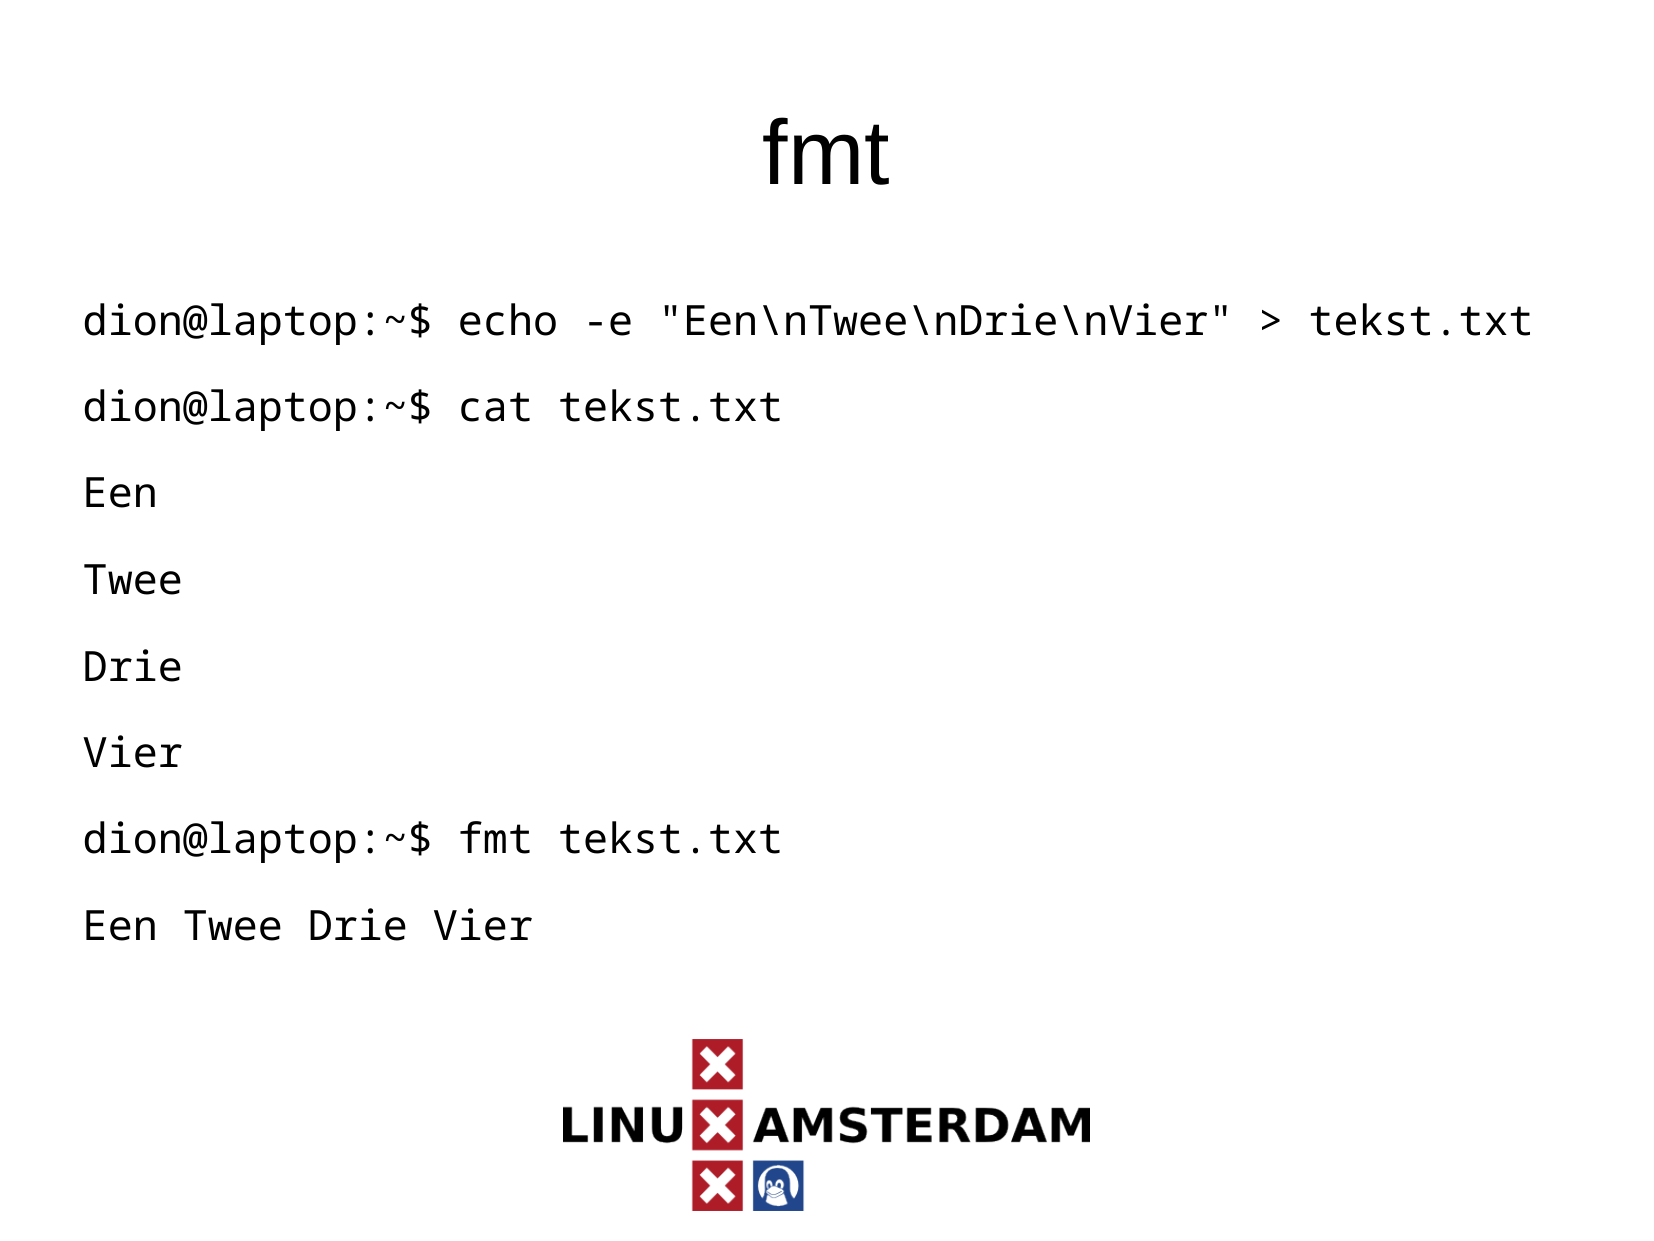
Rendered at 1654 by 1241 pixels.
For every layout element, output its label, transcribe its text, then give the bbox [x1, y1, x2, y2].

list dion@laptop:~$ echo -e "Een\nTwee\nDrie\nVier" > tekst.txt dion@laptop:~$ cat tekst.txt Een Twee Drie Vier dion@laptop:~$ fmt tekst.txt Een Twee Drie Vier [82, 290, 1571, 1010]
title fmt [82, 49, 1571, 257]
picture [563, 1039, 1090, 1211]
